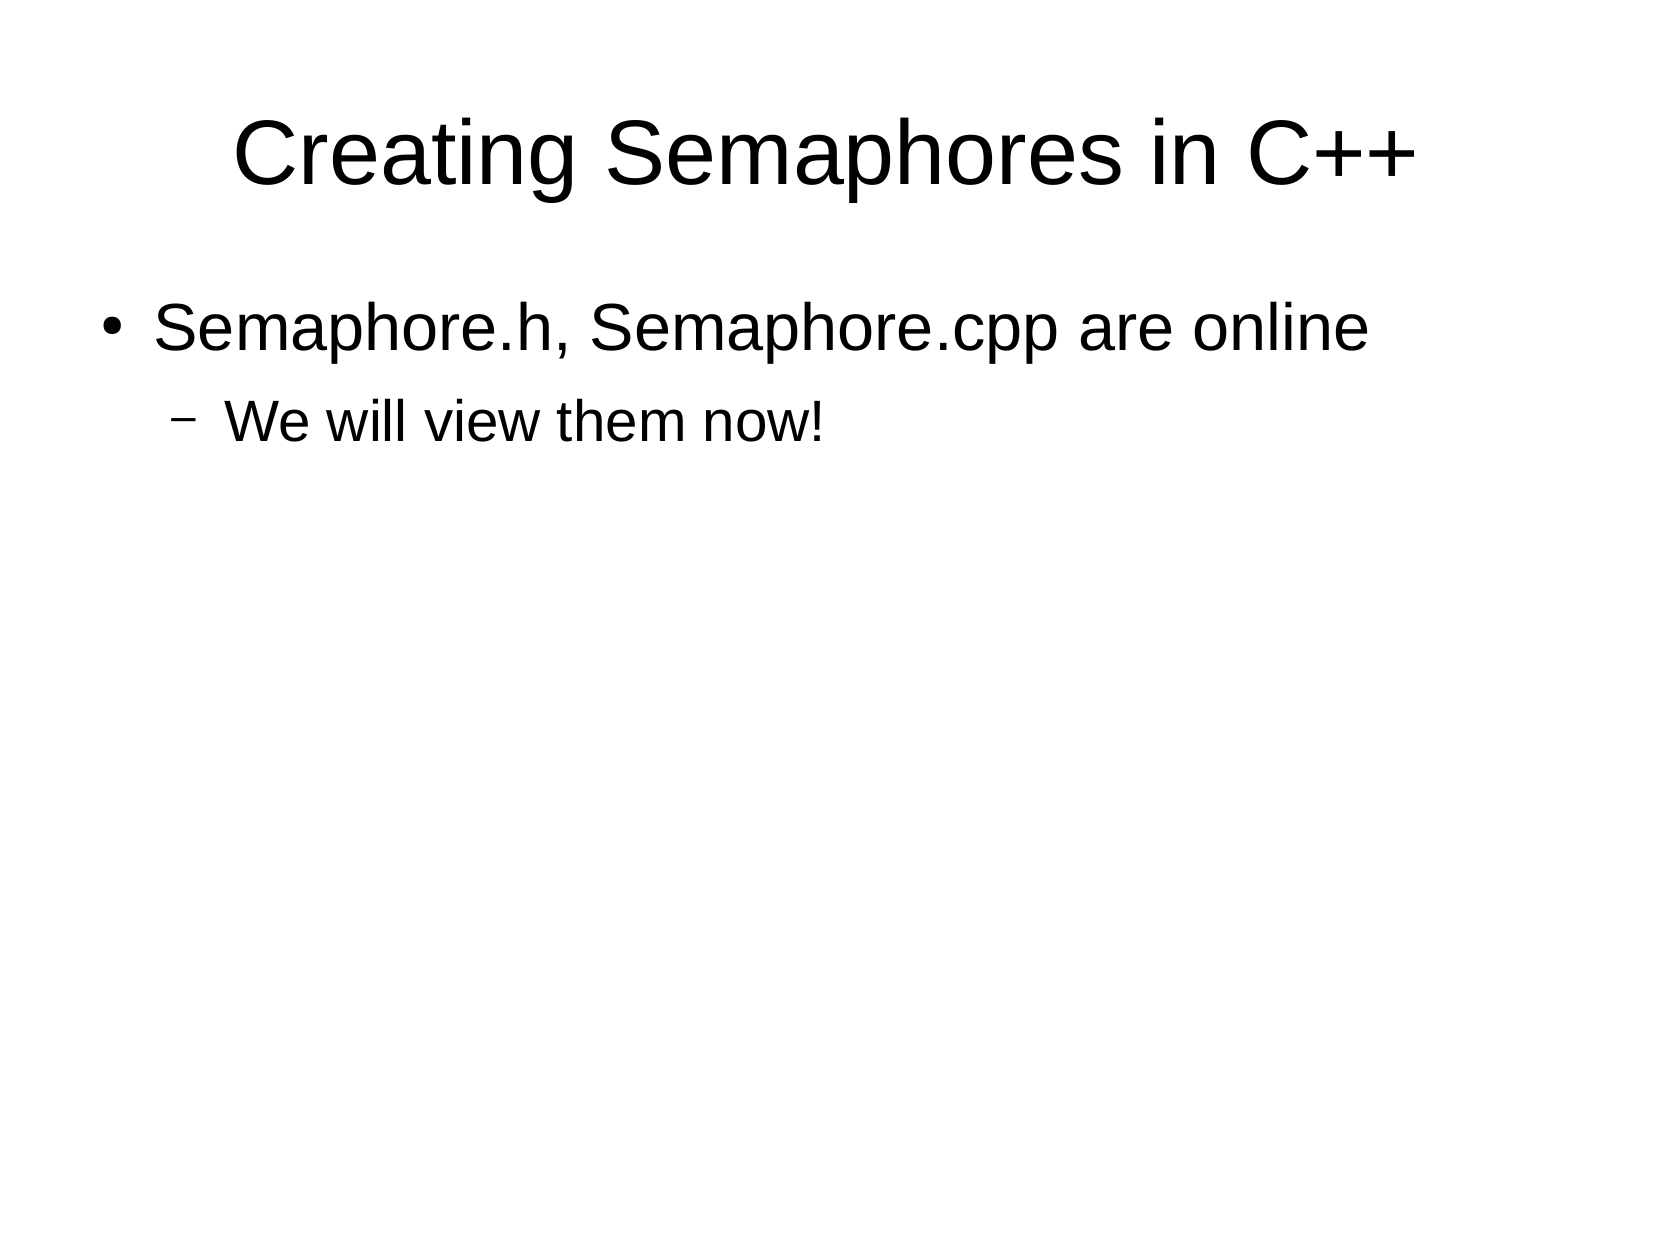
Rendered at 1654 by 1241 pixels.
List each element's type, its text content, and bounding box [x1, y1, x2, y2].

list Semaphore.h, Semaphore.cpp are online We will view them now! [82, 290, 1571, 1010]
title Creating Semaphores in C++ [82, 49, 1571, 257]
